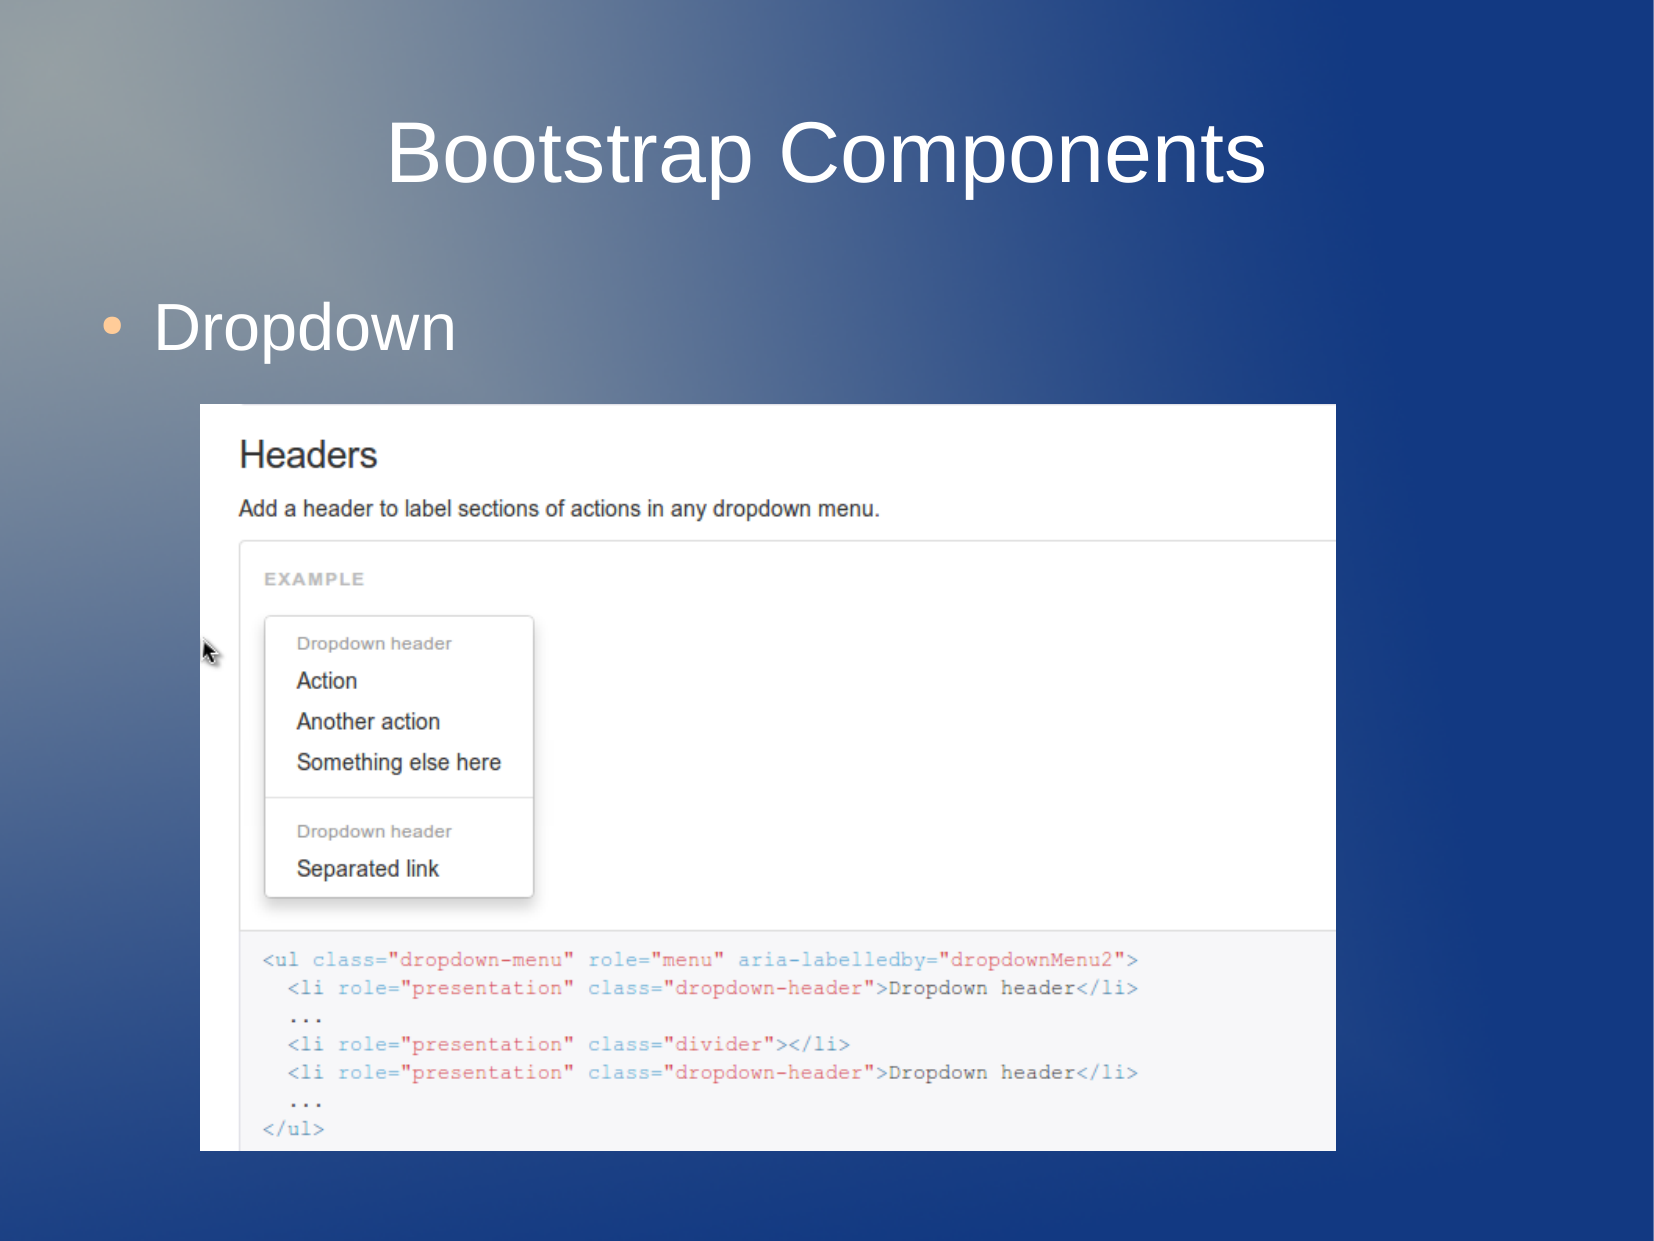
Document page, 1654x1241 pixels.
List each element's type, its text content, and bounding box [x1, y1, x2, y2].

list Dropdown [82, 290, 1571, 1010]
picture [0, 0, 1654, 1241]
title Bootstrap Components [82, 49, 1571, 257]
